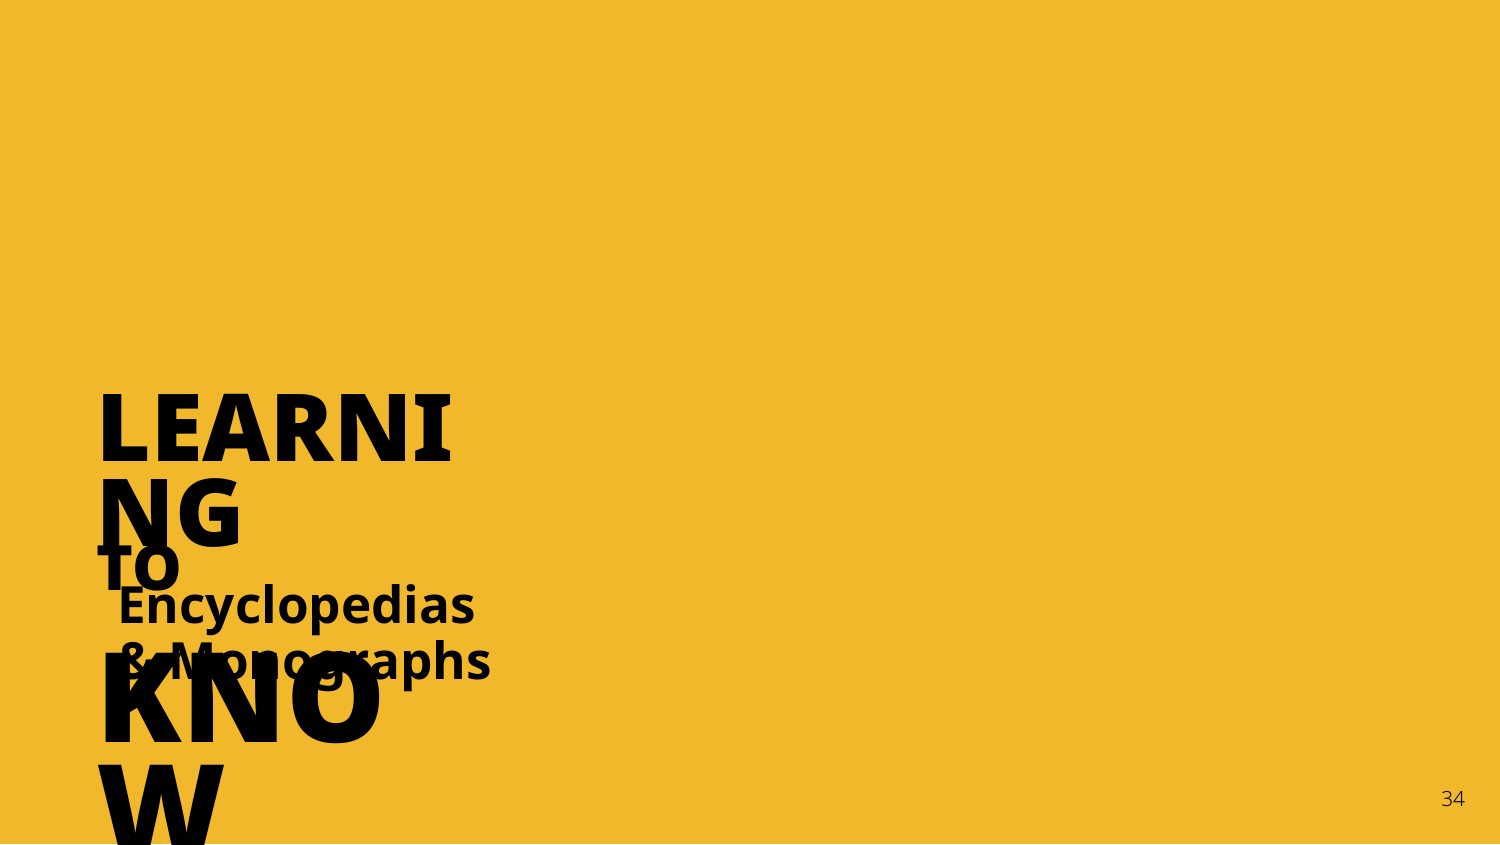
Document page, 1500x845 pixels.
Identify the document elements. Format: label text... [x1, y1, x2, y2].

title Learning to KNOW [81, 379, 504, 607]
title Encyclopedias & Monographs [102, 564, 565, 707]
title Encyclopedias & Monographs [318, 671, 354, 707]
